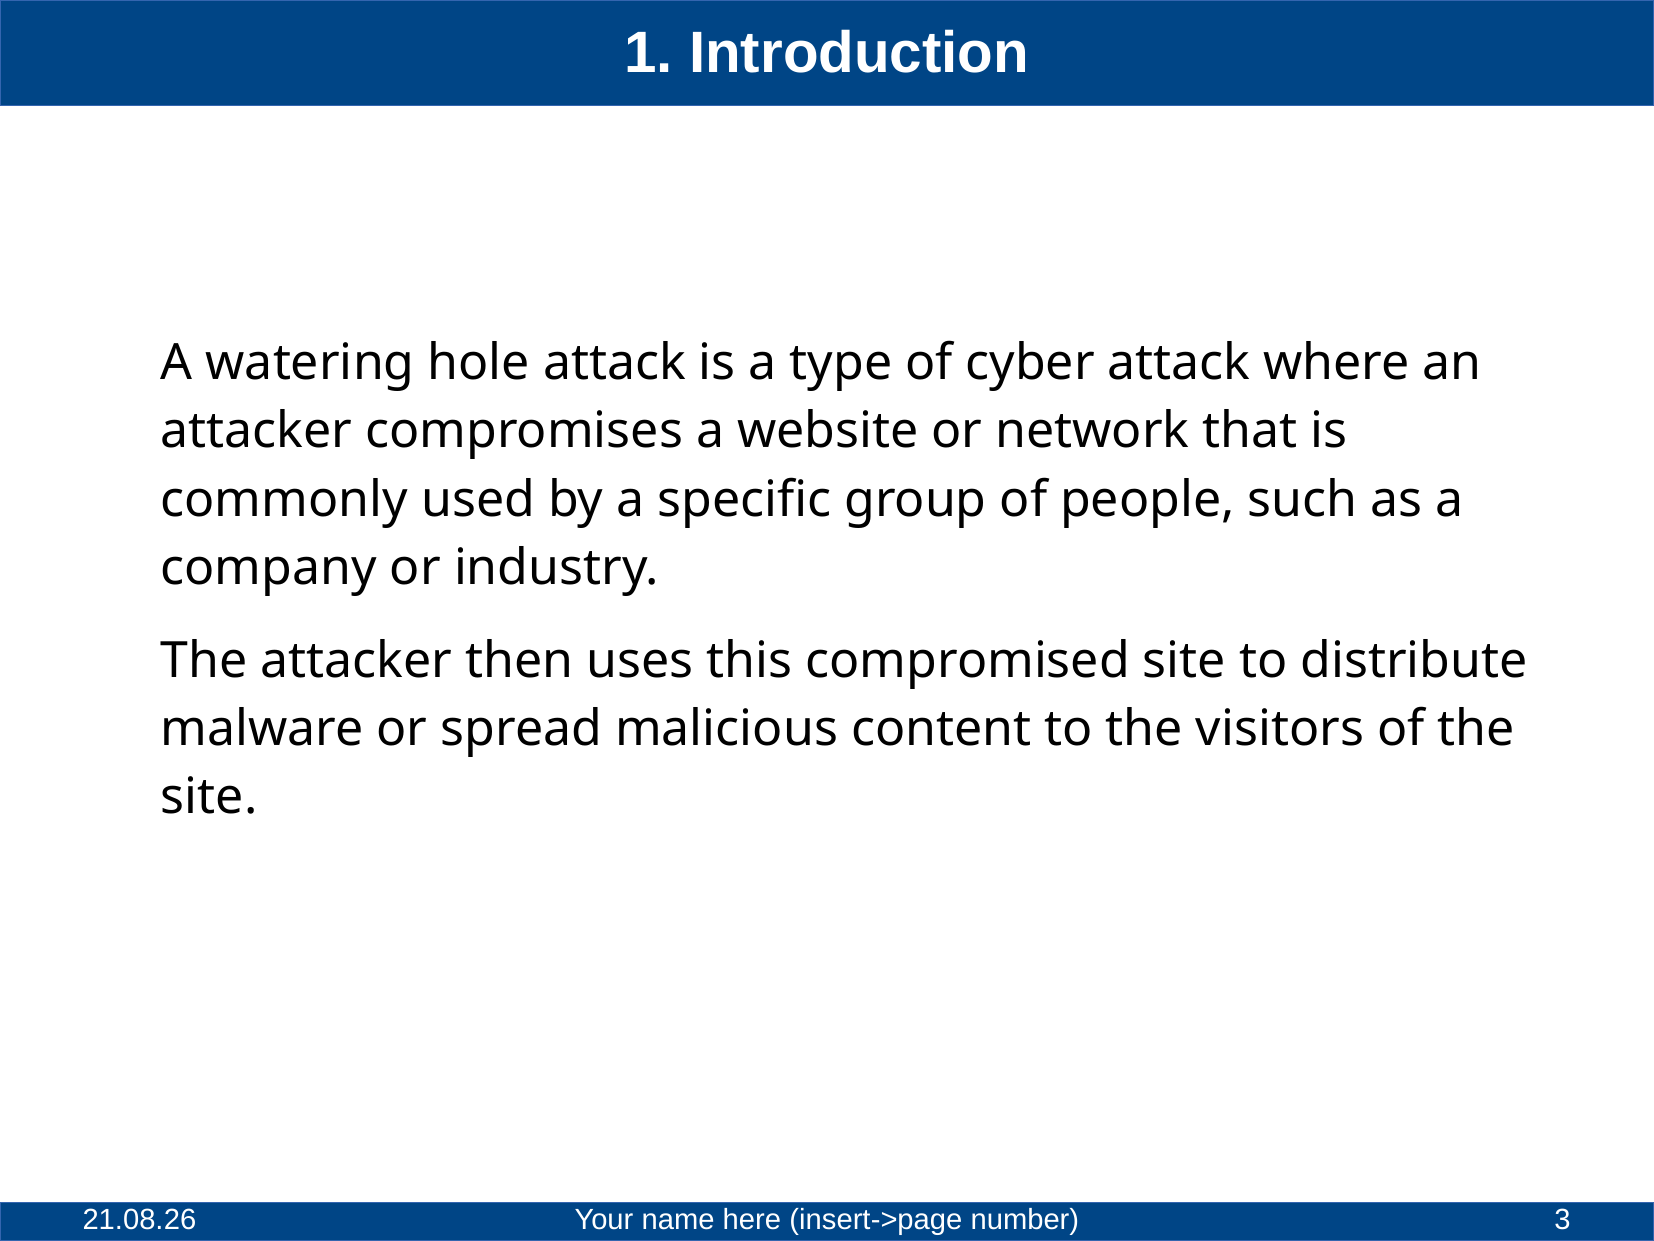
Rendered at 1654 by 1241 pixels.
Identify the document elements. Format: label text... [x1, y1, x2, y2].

title 1. Introduction [0, 0, 1654, 106]
list A watering hole attack is a type of cyber attack where an attacker compromises a website or network that is commonly used by a specific group of people, such as a company or industry. The attacker then uses this compromised site to distribute malware or spread malicious content to the visitors of the site. [90, 325, 1579, 1241]
